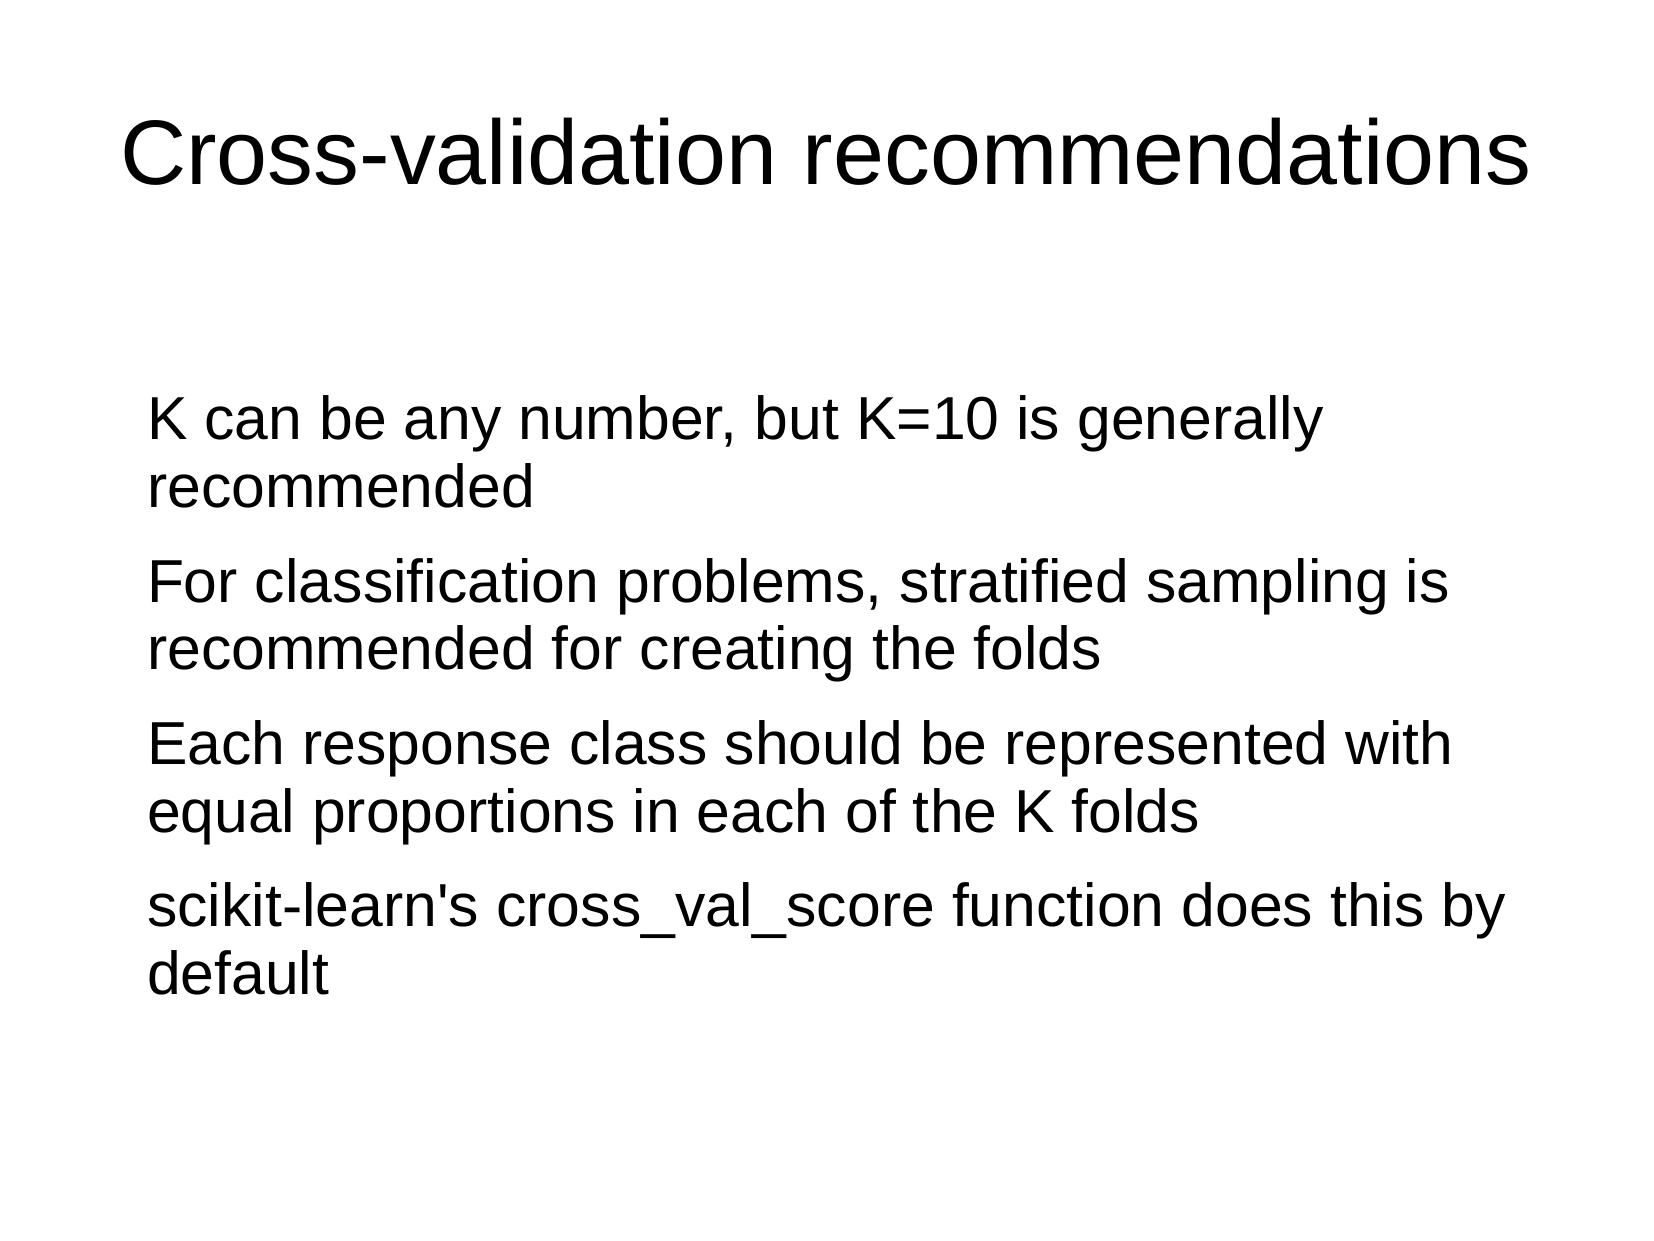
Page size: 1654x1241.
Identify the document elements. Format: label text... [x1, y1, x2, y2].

list K can be any number, but K=10 is generally recommended For classification problems, stratified sampling is recommended for creating the folds Each response class should be represented with equal proportions in each of the K folds scikit-learn's cross_val_score function does this by default [82, 290, 1571, 1010]
title Cross-validation recommendations [82, 49, 1571, 257]
